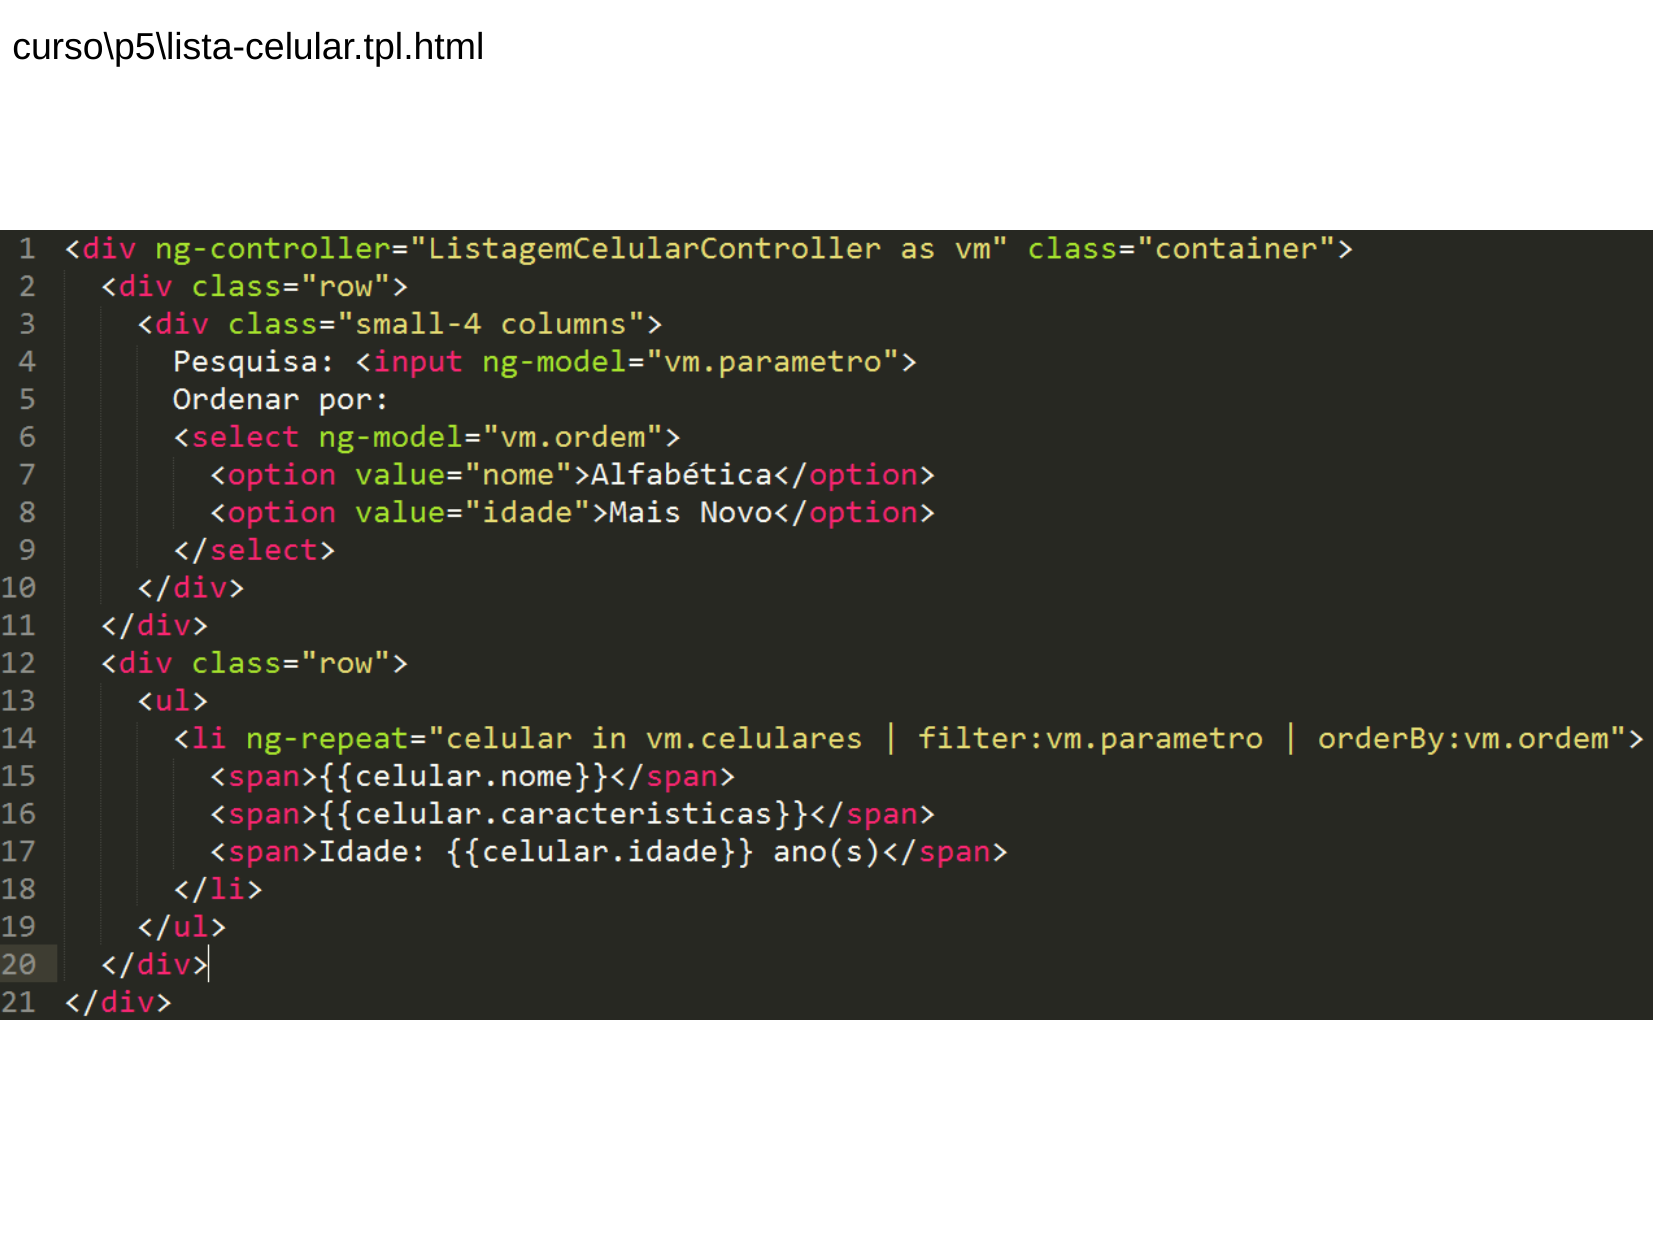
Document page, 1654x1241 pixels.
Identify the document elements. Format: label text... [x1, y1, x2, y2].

text_box curso\p5\lista-celular.tpl.html [0, 18, 500, 76]
picture [0, 230, 1653, 1020]
